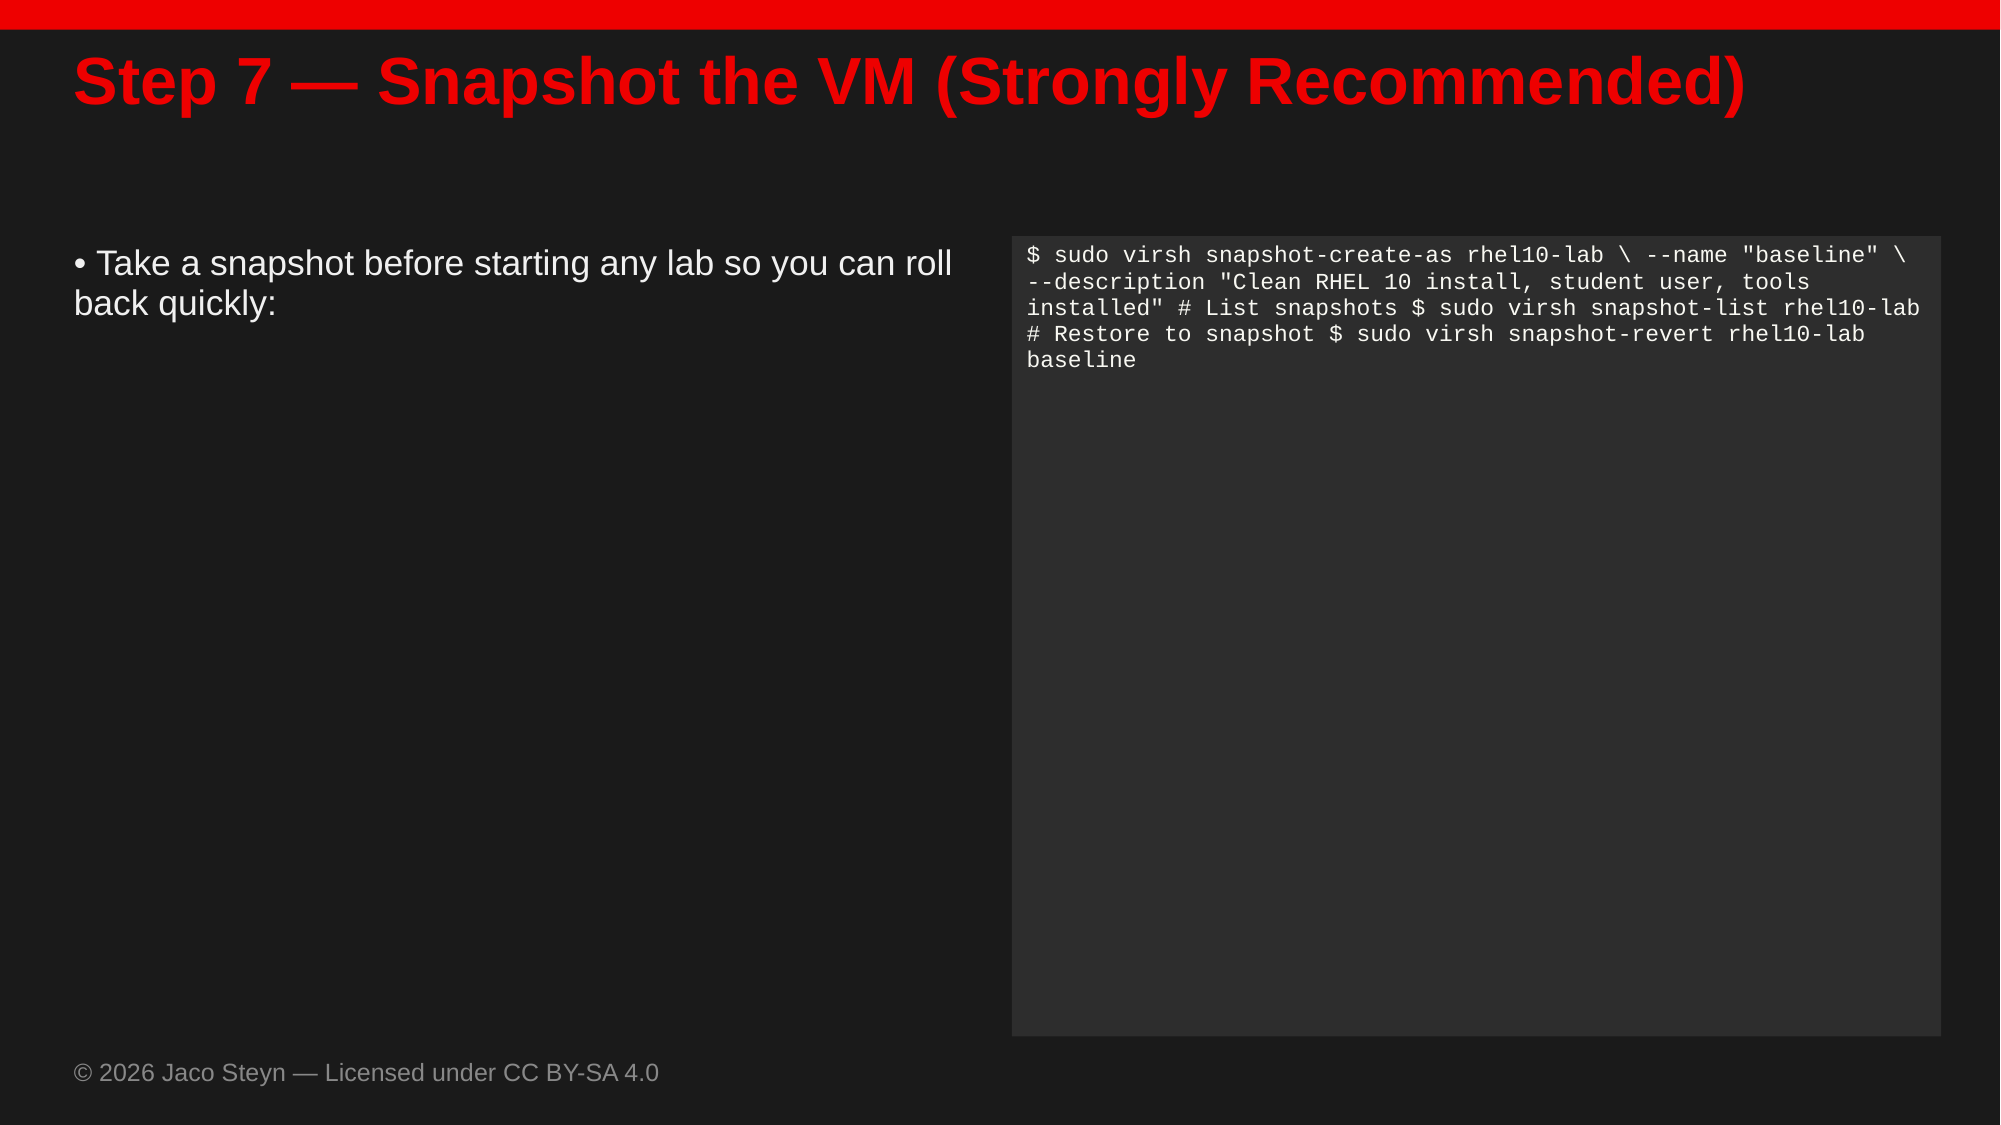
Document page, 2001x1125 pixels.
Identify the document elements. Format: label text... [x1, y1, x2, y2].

text_box • Take a snapshot before starting any lab so you can roll back quickly: [59, 236, 989, 1037]
text_box $ sudo virsh snapshot-create-as rhel10-lab \ --name "baseline" \ --description "Clean RHEL 10 install, student user, tools installed" # List snapshots $ sudo virsh snapshot-list rhel10-lab # Restore to snapshot $ sudo virsh snapshot-revert rhel10-lab baseline [1011, 236, 1942, 1037]
text_box Step 7 — Snapshot the VM (Strongly Recommended) [59, 36, 1942, 208]
text_box © 2026 Jaco Steyn — Licensed under CC BY-SA 4.0 [59, 1051, 1942, 1093]
text_box [0, 0, 2001, 30]
